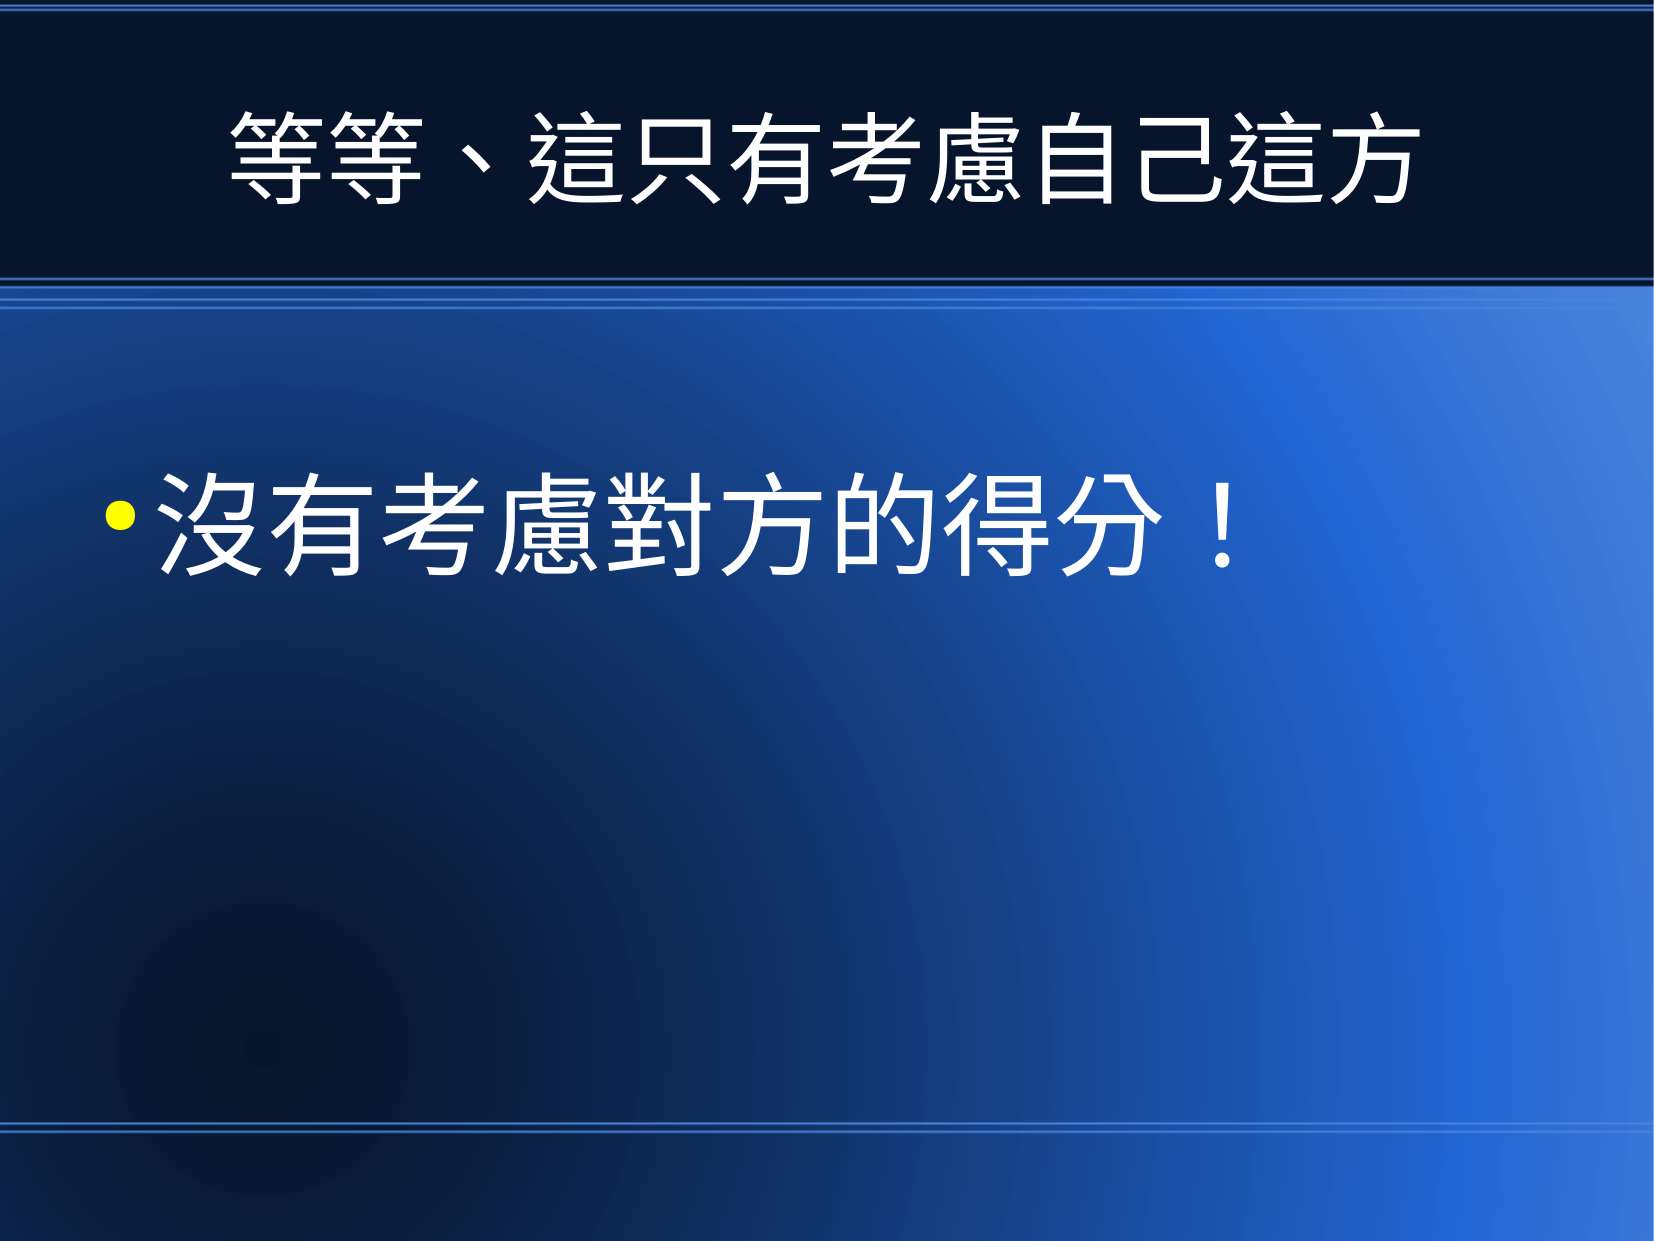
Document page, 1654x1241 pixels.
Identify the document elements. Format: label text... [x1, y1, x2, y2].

title 等等、這只有考慮自己這方 [82, 49, 1571, 257]
list 沒有考慮對方的得分！ [82, 355, 1571, 1241]
picture [0, 0, 1654, 1241]
